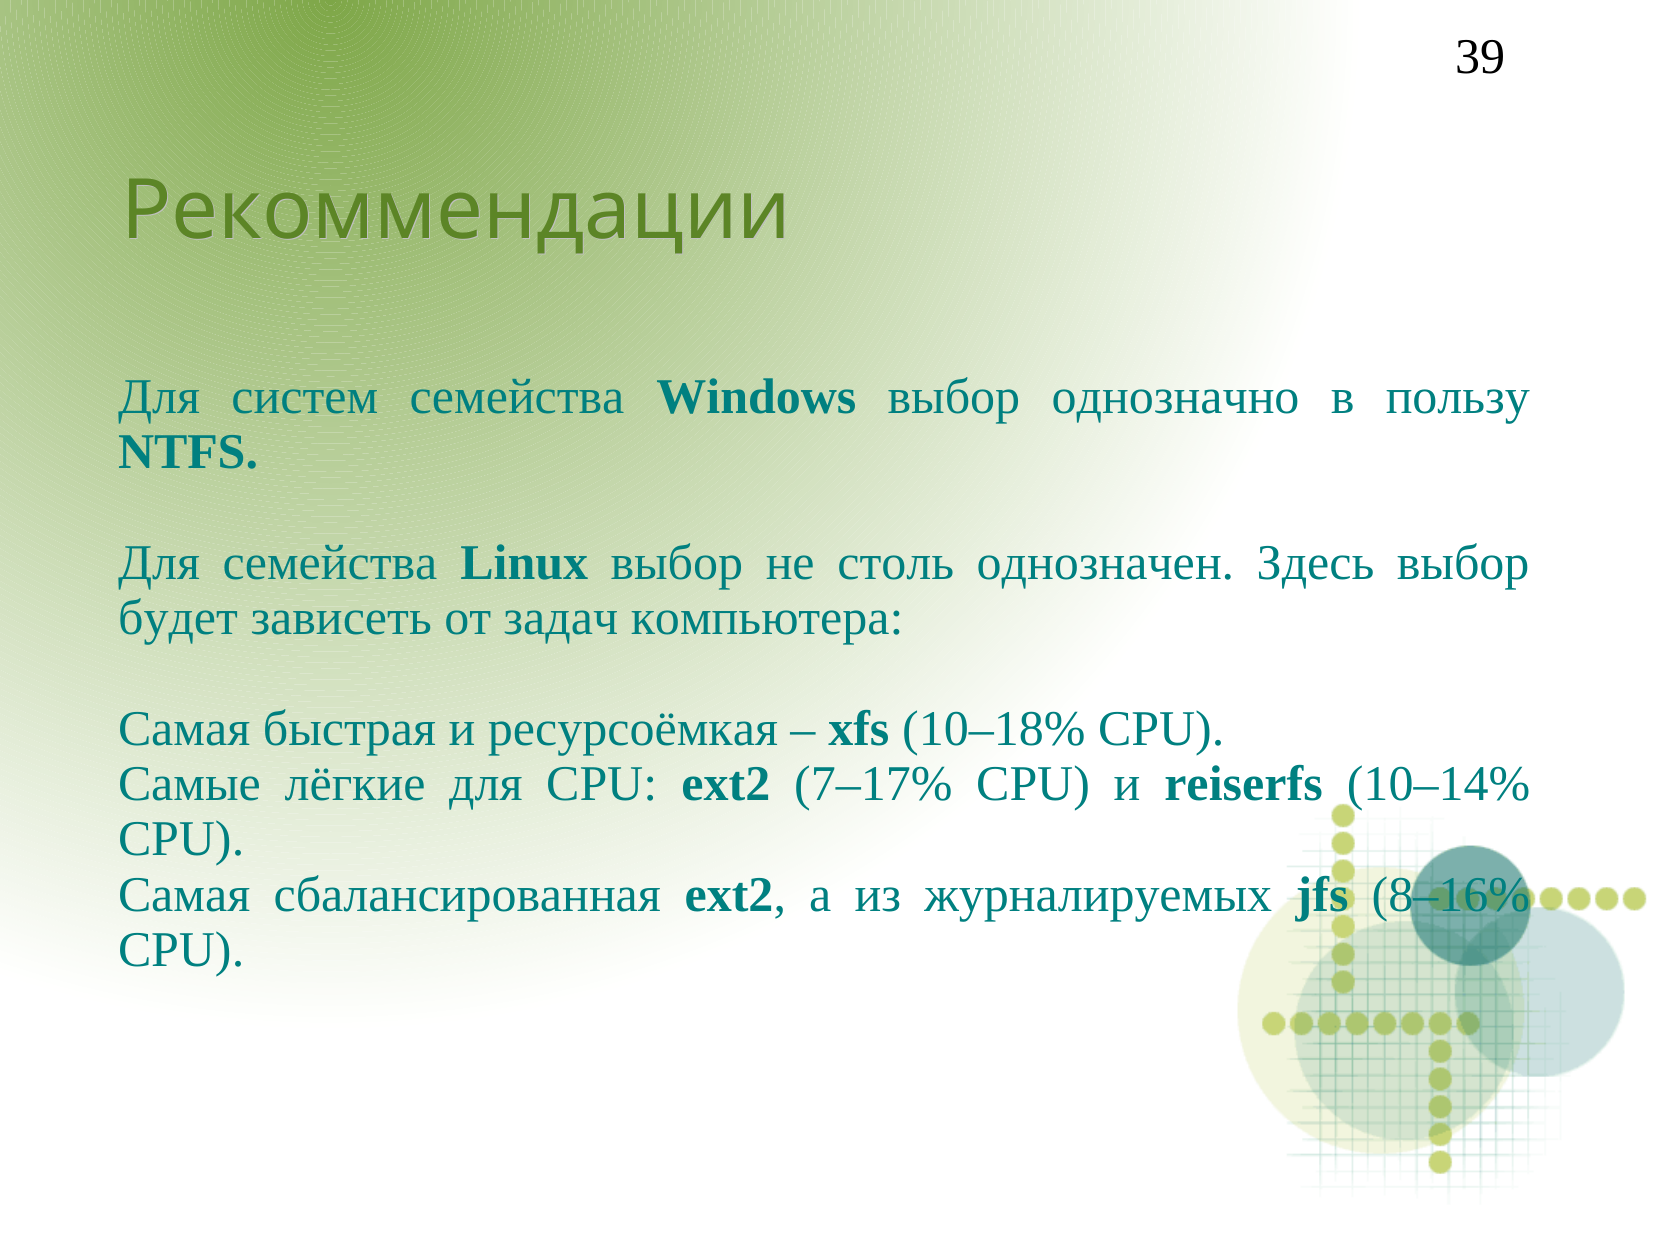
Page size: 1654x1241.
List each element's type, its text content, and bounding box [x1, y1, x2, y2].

picture [1224, 792, 1654, 1211]
text_box Для систем семейства Windows выбор однозначно в пользу NTFS. Для семейства Linux выбор не столь однозначен. Здесь выбор будет зависеть от задач компьютера: Самая быстрая и ресурсоёмкая – xfs (10–18% CPU). Самые лёгкие для CPU: ext2 (7–17% CPU) и reiserfs (10–14% CPU). Самая сбалансированная ext2, а из журналируемых jfs (8–16% CPU). [118, 249, 1531, 1152]
title Рекоммендации [121, 102, 1534, 311]
text_box <номер> [1466, 29, 1654, 89]
